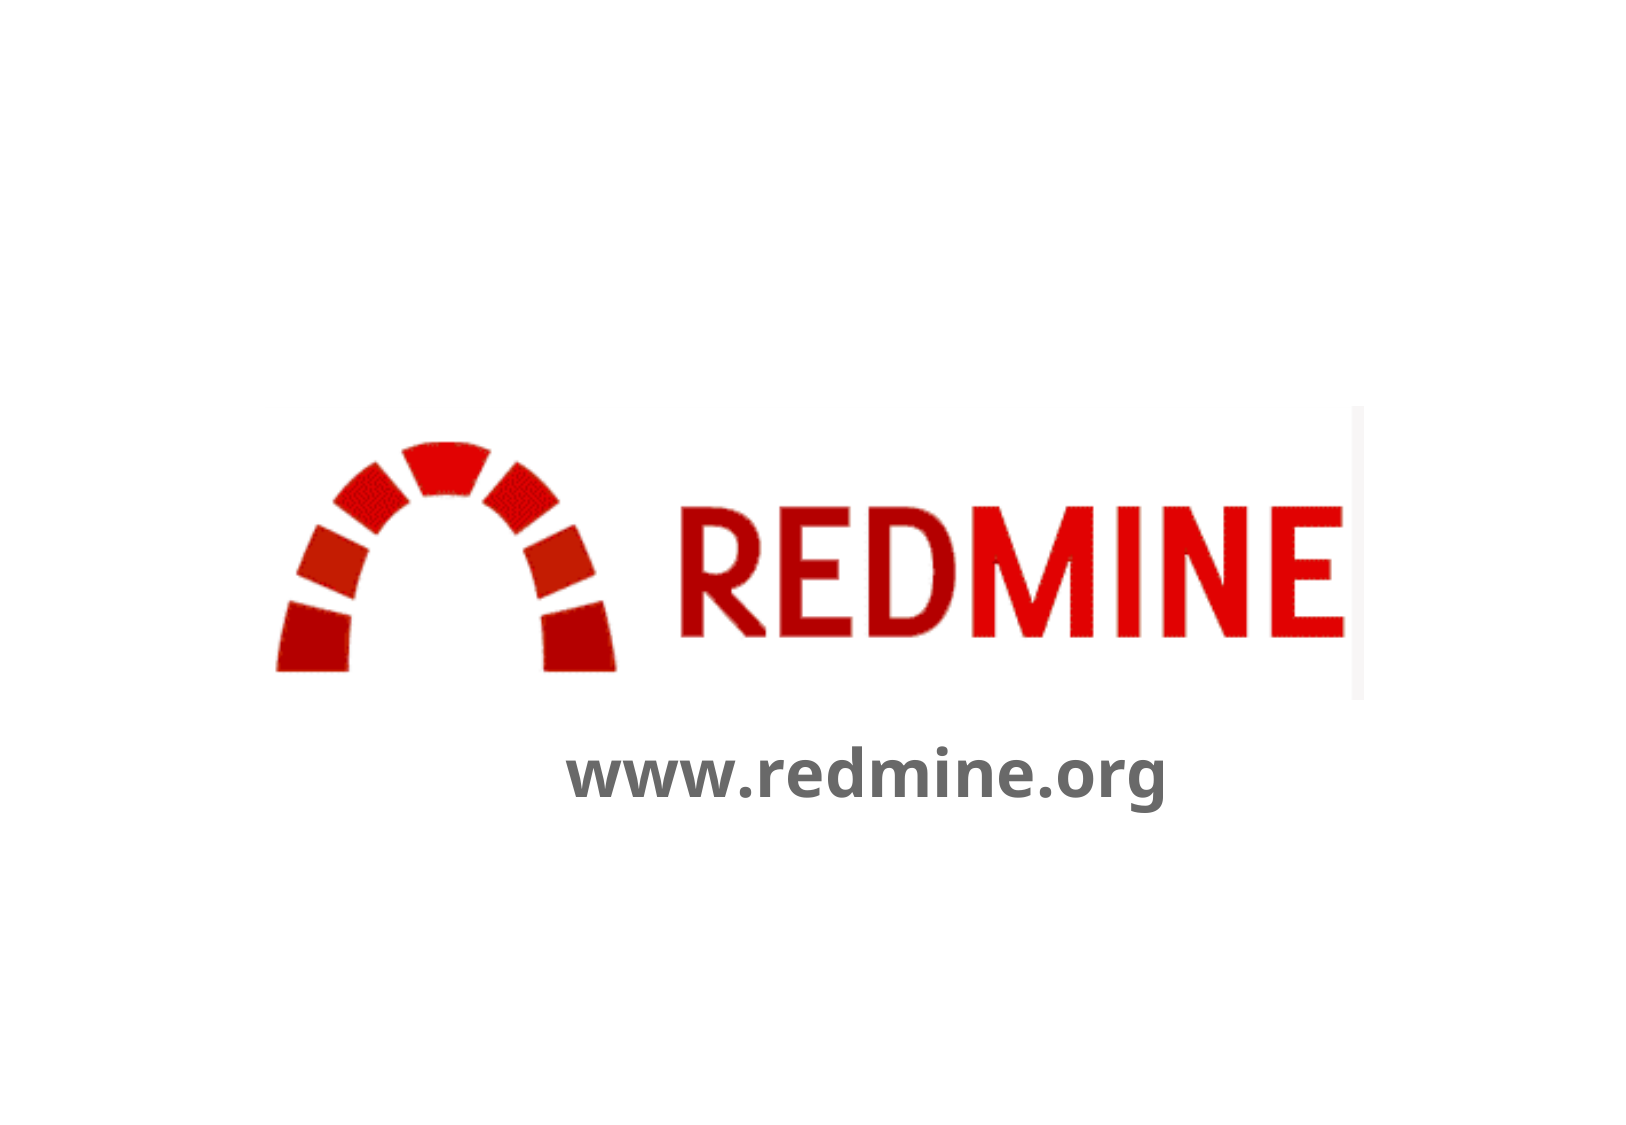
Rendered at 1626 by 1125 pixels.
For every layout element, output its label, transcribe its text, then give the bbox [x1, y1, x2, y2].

picture [265, 406, 1364, 700]
text_box www.redmine.org [550, 722, 1234, 898]
